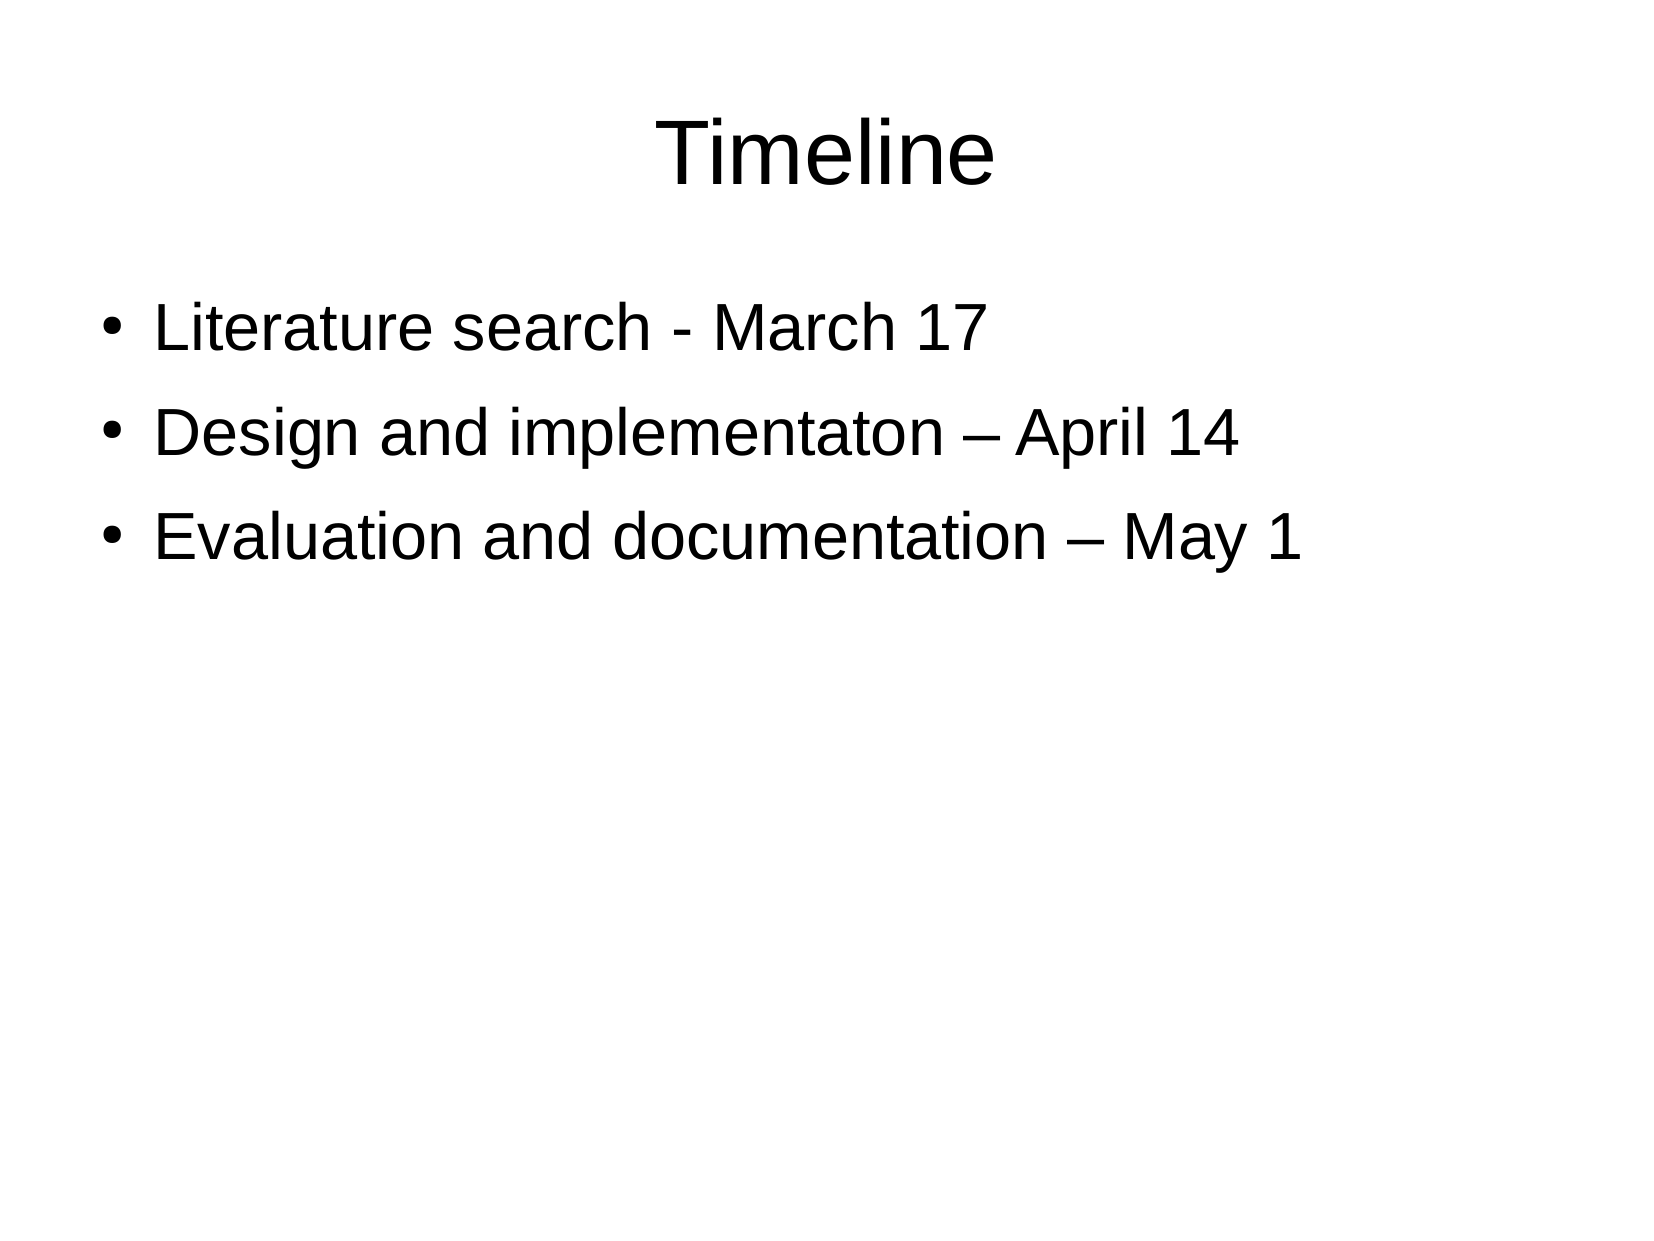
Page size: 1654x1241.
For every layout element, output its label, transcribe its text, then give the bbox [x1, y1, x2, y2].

title Timeline [82, 49, 1571, 257]
list Literature search - March 17 Design and implementaton – April 14 Evaluation and documentation – May 1 [82, 290, 1571, 1010]
